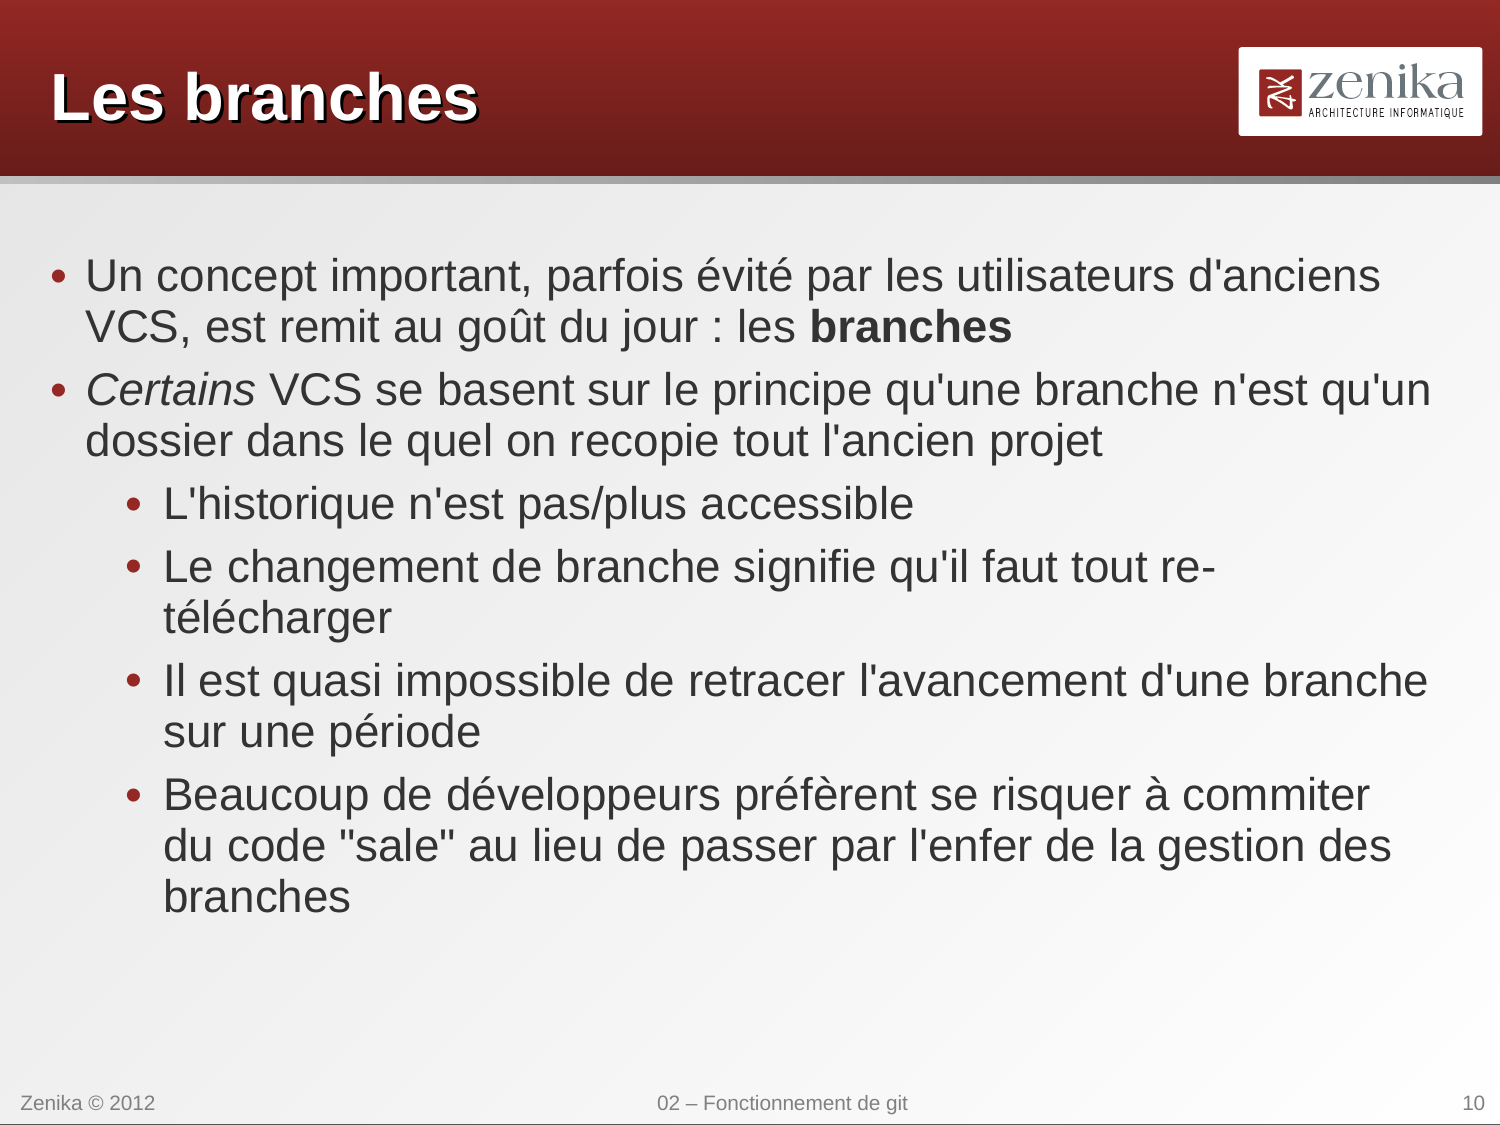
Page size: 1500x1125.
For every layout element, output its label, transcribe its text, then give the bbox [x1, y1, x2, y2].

picture [1257, 58, 1464, 125]
list Un concept important, parfois évité par les utilisateurs d'anciens VCS, est remit au goût du jour : les branches Certains VCS se basent sur le principe qu'une branche n'est qu'un dossier dans le quel on recopie tout l'ancien projet L'historique n'est pas/plus accessible Le changement de branche signifie qu'il faut tout re-télécharger Il est quasi impossible de retracer l'avancement d'une branche sur une période Beaucoup de développeurs préfèrent se risquer à commiter du code "sale" au lieu de passer par l'enfer de la gestion des branches [50, 250, 1435, 1079]
title Les branches [50, 15, 1206, 180]
